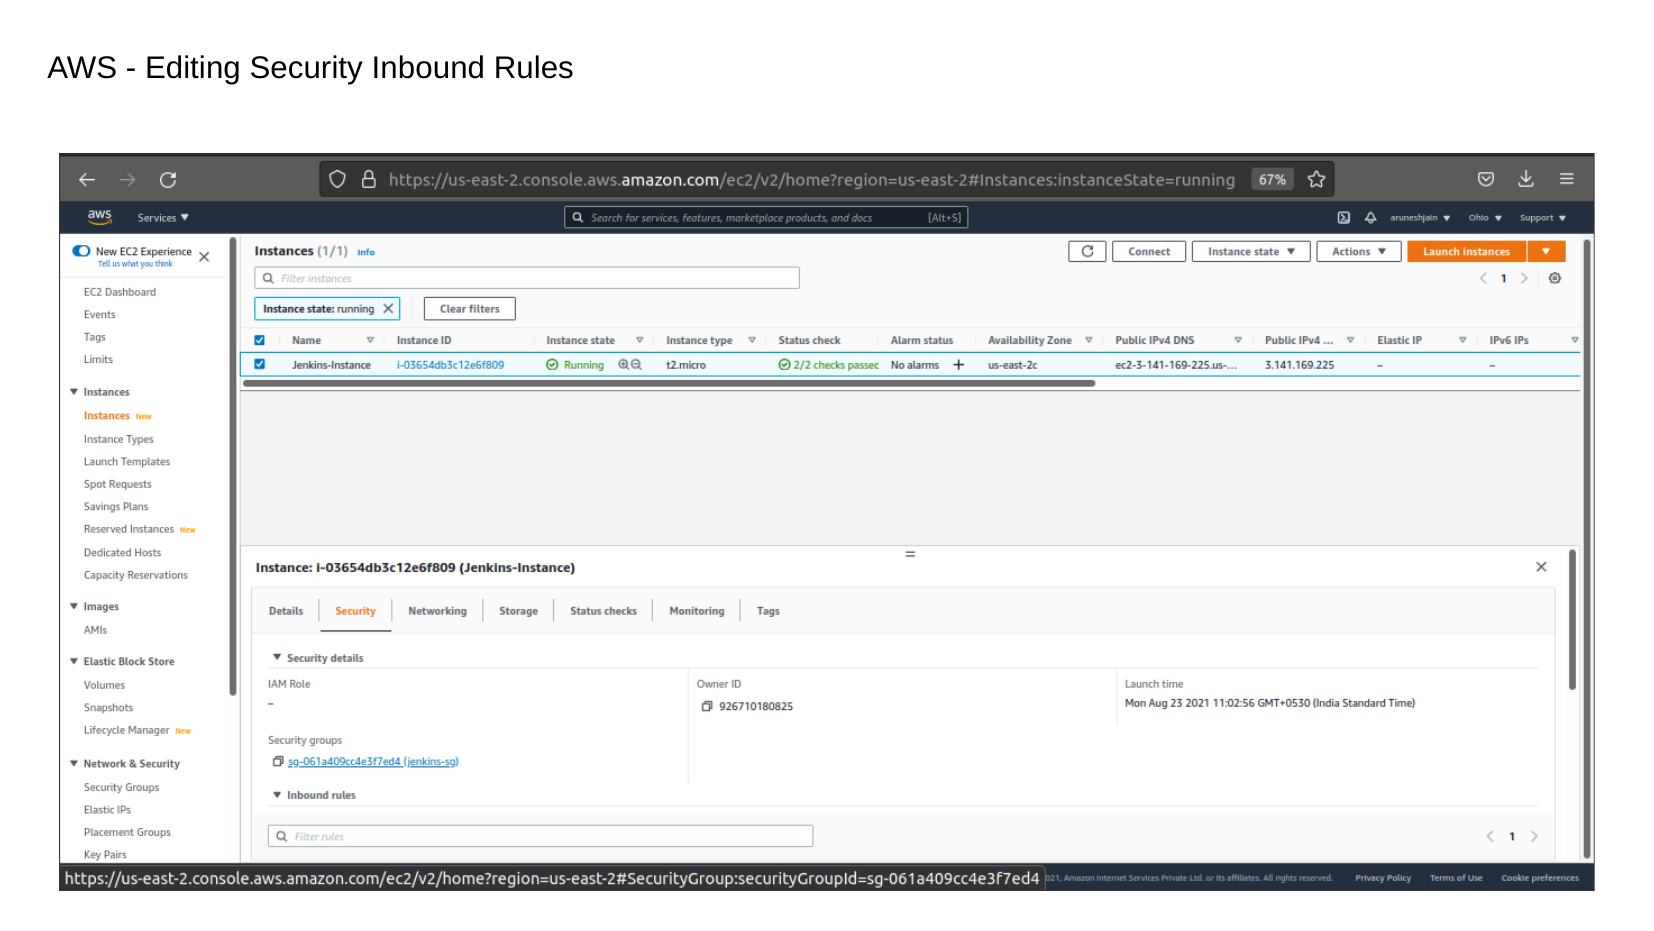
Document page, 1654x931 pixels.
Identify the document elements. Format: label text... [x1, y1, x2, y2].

picture [59, 153, 1595, 891]
title AWS - Editing Security Inbound Rules [47, 39, 1536, 97]
